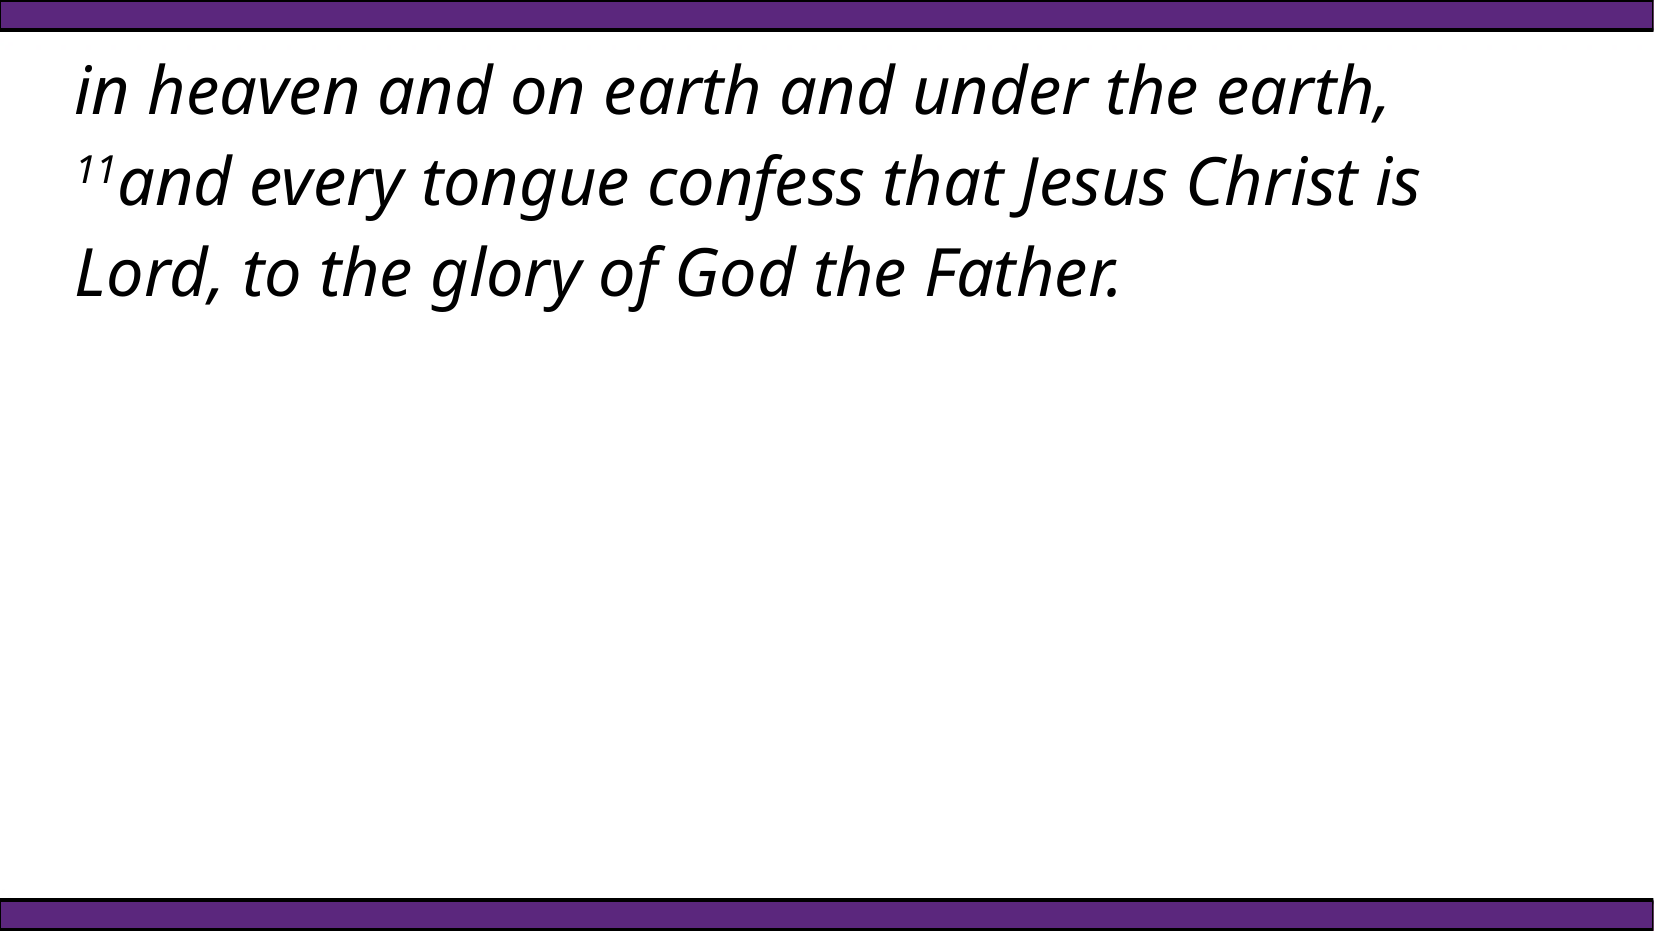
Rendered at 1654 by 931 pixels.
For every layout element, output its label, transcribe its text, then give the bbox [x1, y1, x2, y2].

text_box [0, 900, 1654, 931]
picture [0, 31, 1654, 900]
text_box [0, 0, 1654, 31]
text_box in heaven and on earth and under the earth, 11and every tongue confess that Jesus Christ is Lord, to the glory of God the Father. [60, 36, 1591, 318]
